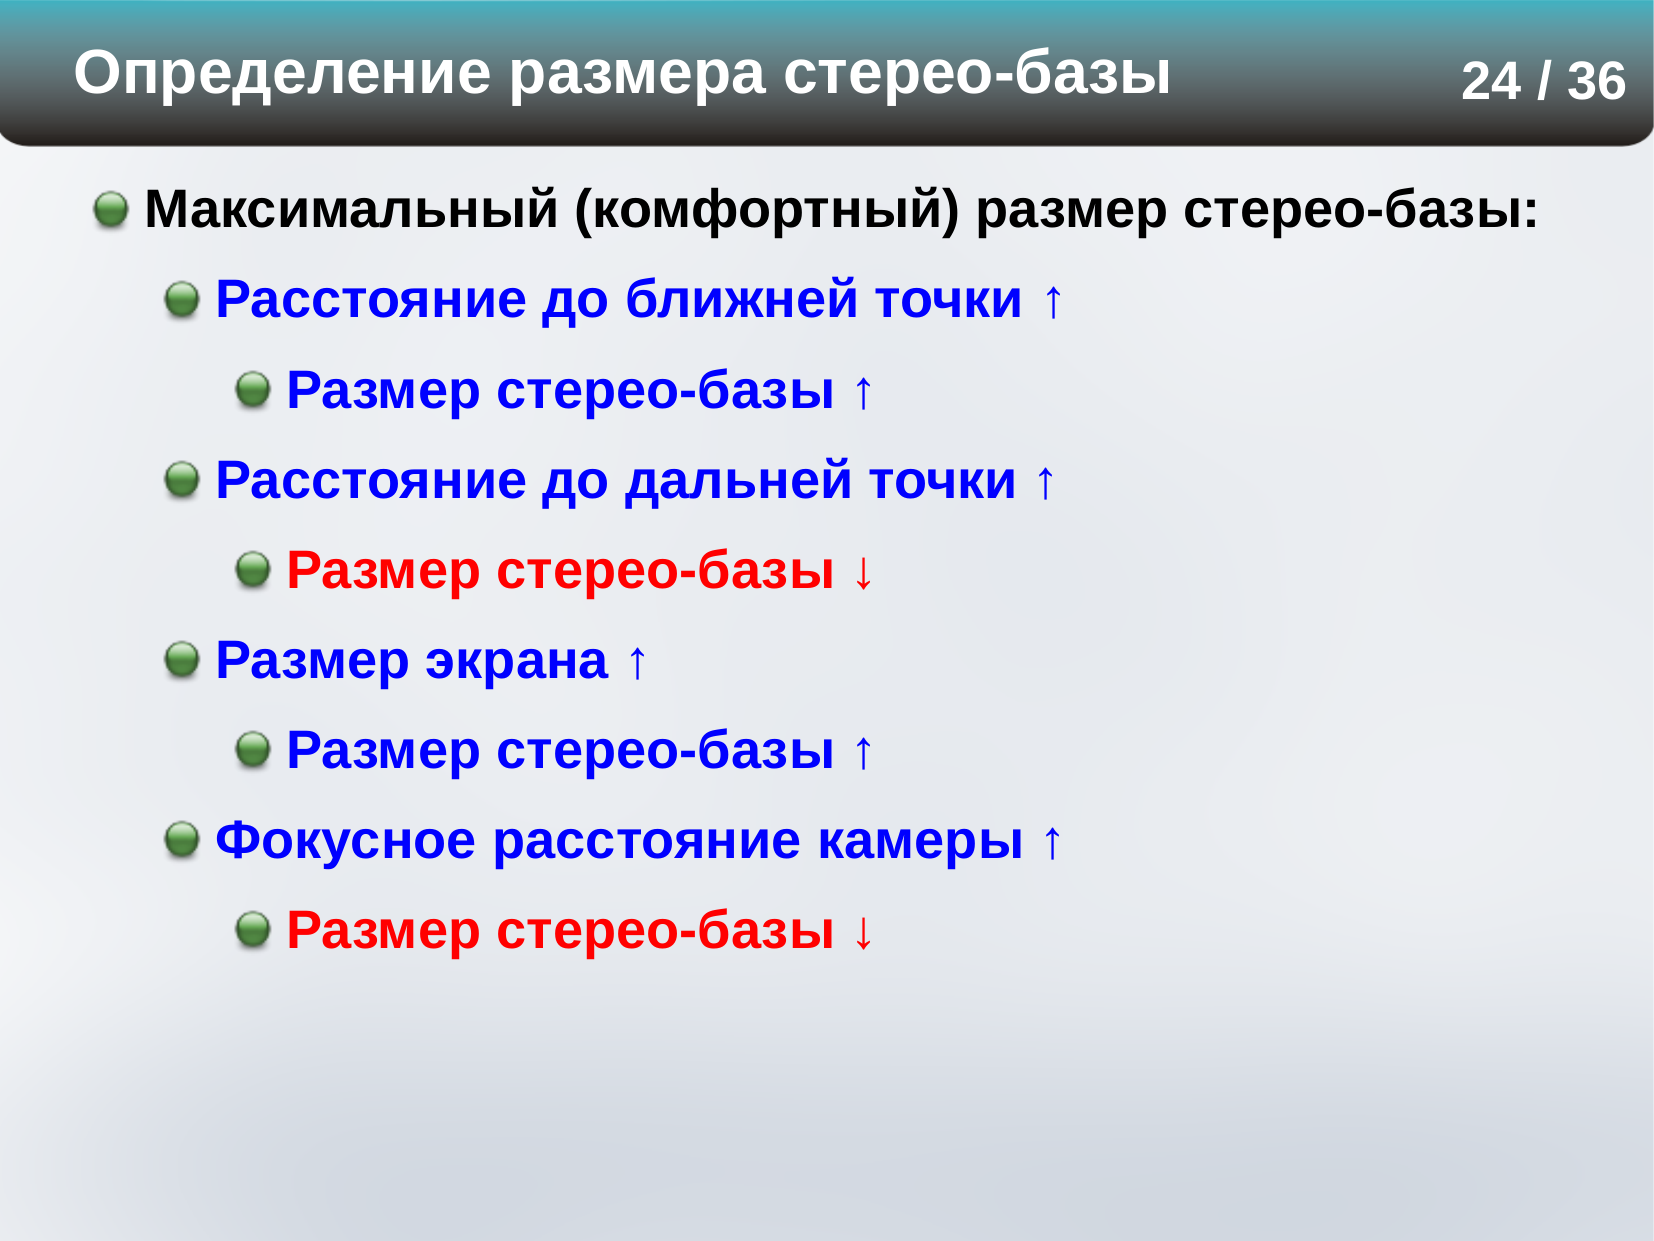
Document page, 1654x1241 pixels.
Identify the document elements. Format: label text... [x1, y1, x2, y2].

text_box Определение размера стерео-базы [59, 29, 1359, 115]
text_box 5 / 36 [1446, 42, 1654, 179]
picture [0, 0, 1654, 1241]
text_box Максимальный (комфортный) размер стерео-базы: Расстояние до ближней точки ↑ Размер стерео-базы ↑ Расстояние до дальней точки ↑ Размер стерео-базы ↓ Размер экрана ↑ Размер стерео-базы ↑ Фокусное расстояние камеры ↑ Размер стерео-базы ↓ [70, 171, 1625, 968]
